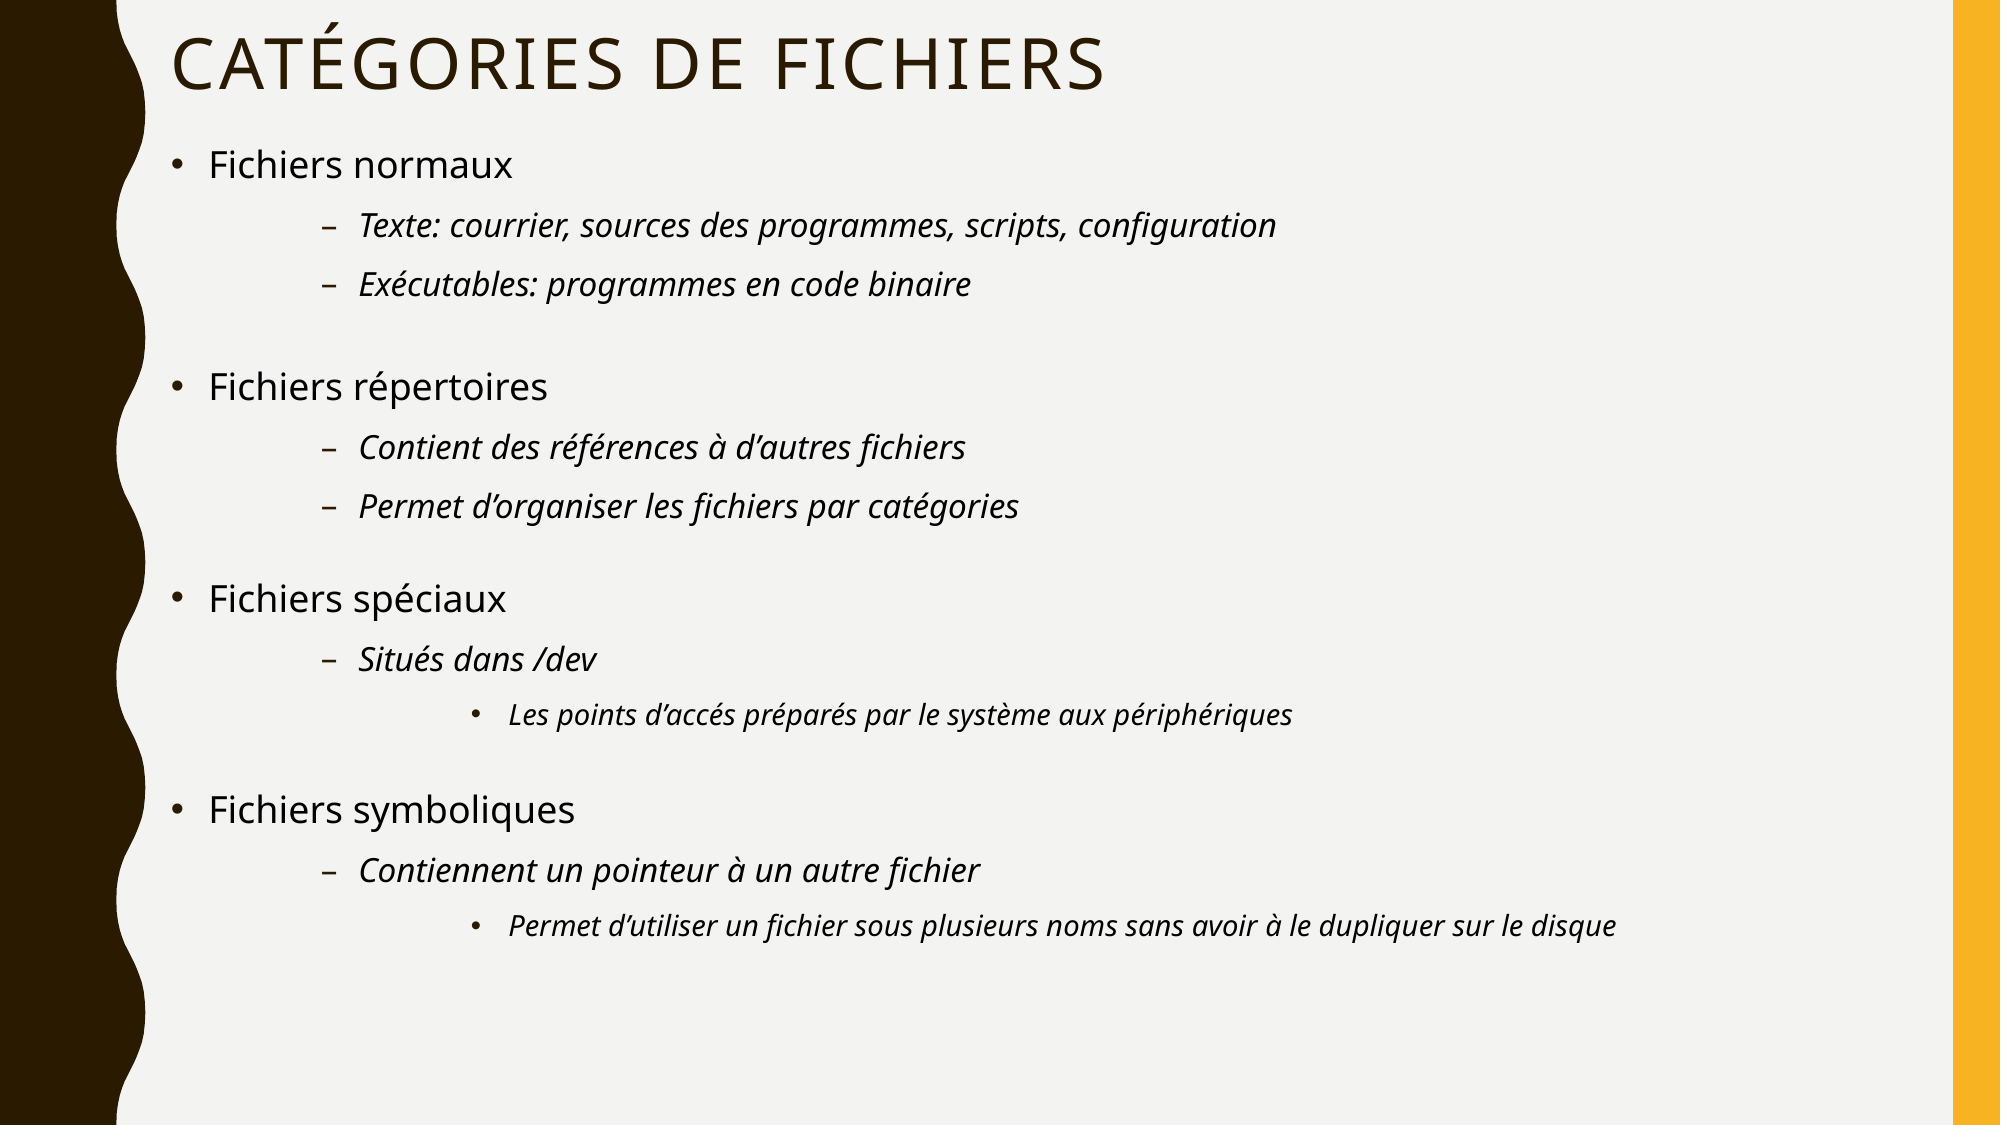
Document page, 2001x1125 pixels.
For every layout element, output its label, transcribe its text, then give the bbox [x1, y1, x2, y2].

text_box Fichiers spéciaux Situés dans /dev Les points d’accés préparés par le système aux périphériques [155, 562, 1826, 773]
text_box Fichiers symboliques Contiennent un pointeur à un autre fichier Permet d’utiliser un fichier sous plusieurs noms sans avoir à le dupliquer sur le disque [155, 773, 1826, 1030]
text_box Fichiers répertoires Contient des références à d’autres fichiers Permet d’organiser les fichiers par catégories [155, 351, 1826, 562]
title Catégories de fichiers [155, 20, 1232, 129]
list Fichiers normaux Texte: courrier, sources des programmes, scripts, configuration Exécutables: programmes en code binaire [155, 129, 1826, 351]
